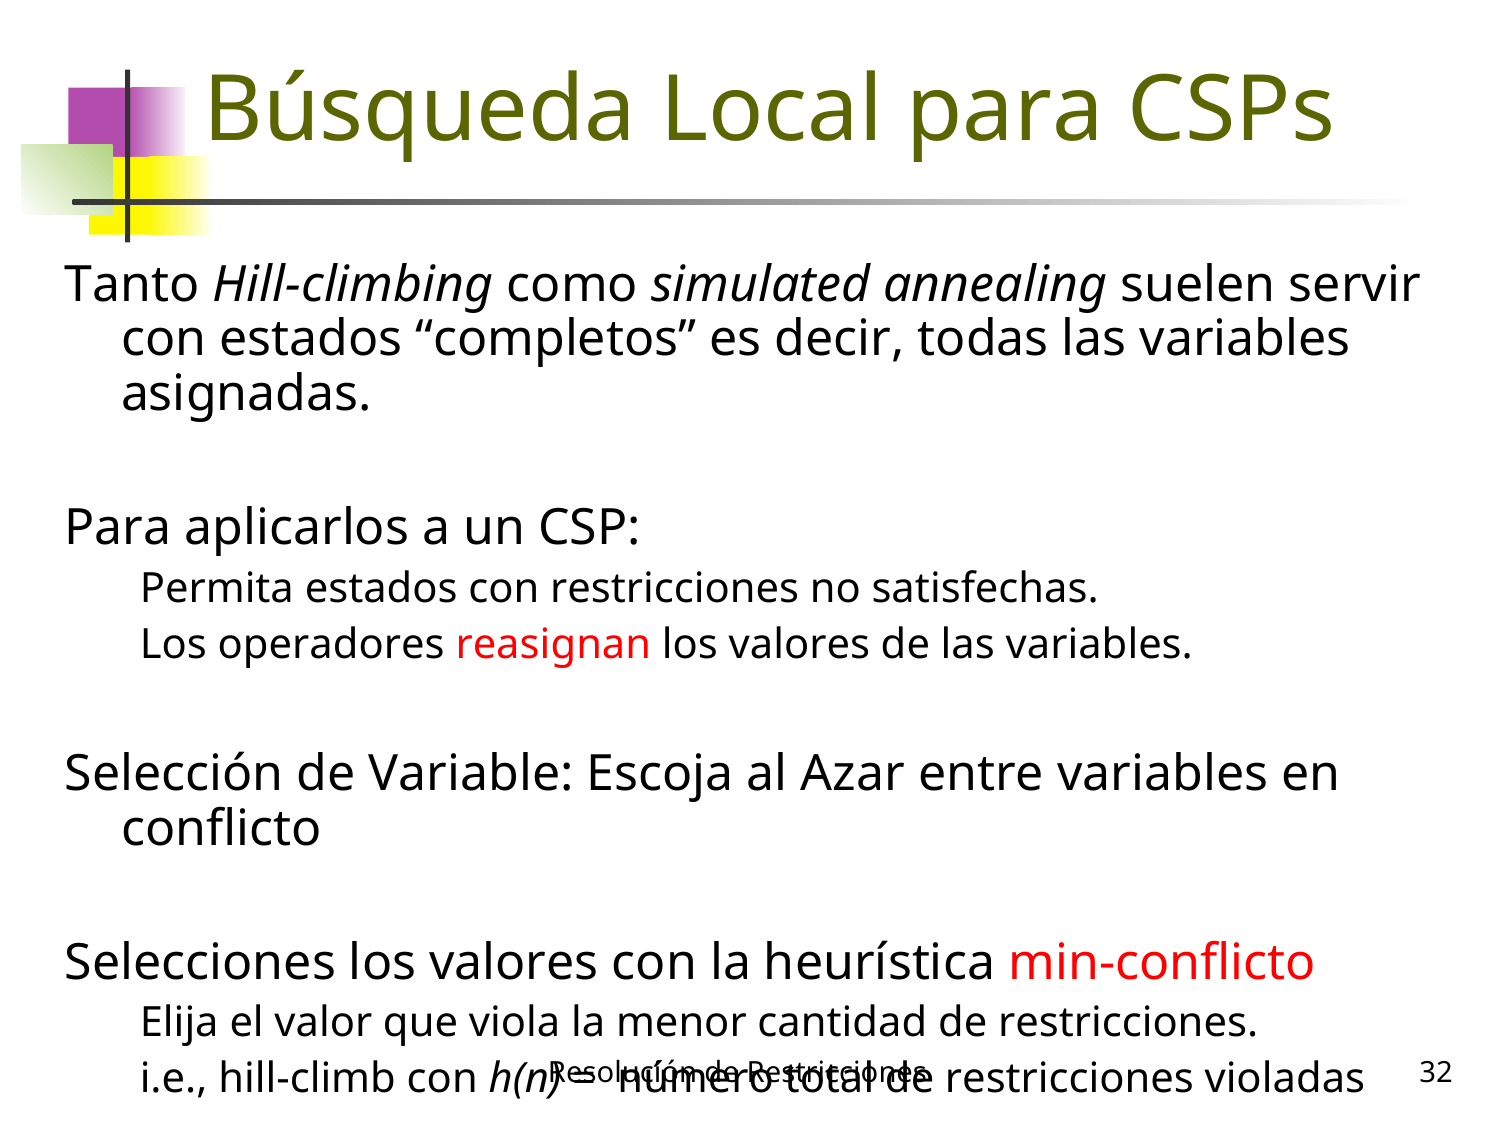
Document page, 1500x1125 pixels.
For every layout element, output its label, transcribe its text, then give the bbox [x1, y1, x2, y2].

title Búsqueda Local para CSPs [188, 35, 1468, 175]
list Tanto Hill-climbing como simulated annealing suelen servir con estados “completos” es decir, todas las variables asignadas. Para aplicarlos a un CSP: Permita estados con restricciones no satisfechas. Los operadores reasignan los valores de las variables. Selección de Variable: Escoja al Azar entre variables en conflicto Selecciones los valores con la heurística min-conflicto Elija el valor que viola la menor cantidad de restricciones. i.e., hill-climb con h(n) = número total de restricciones violadas [50, 249, 1469, 1053]
